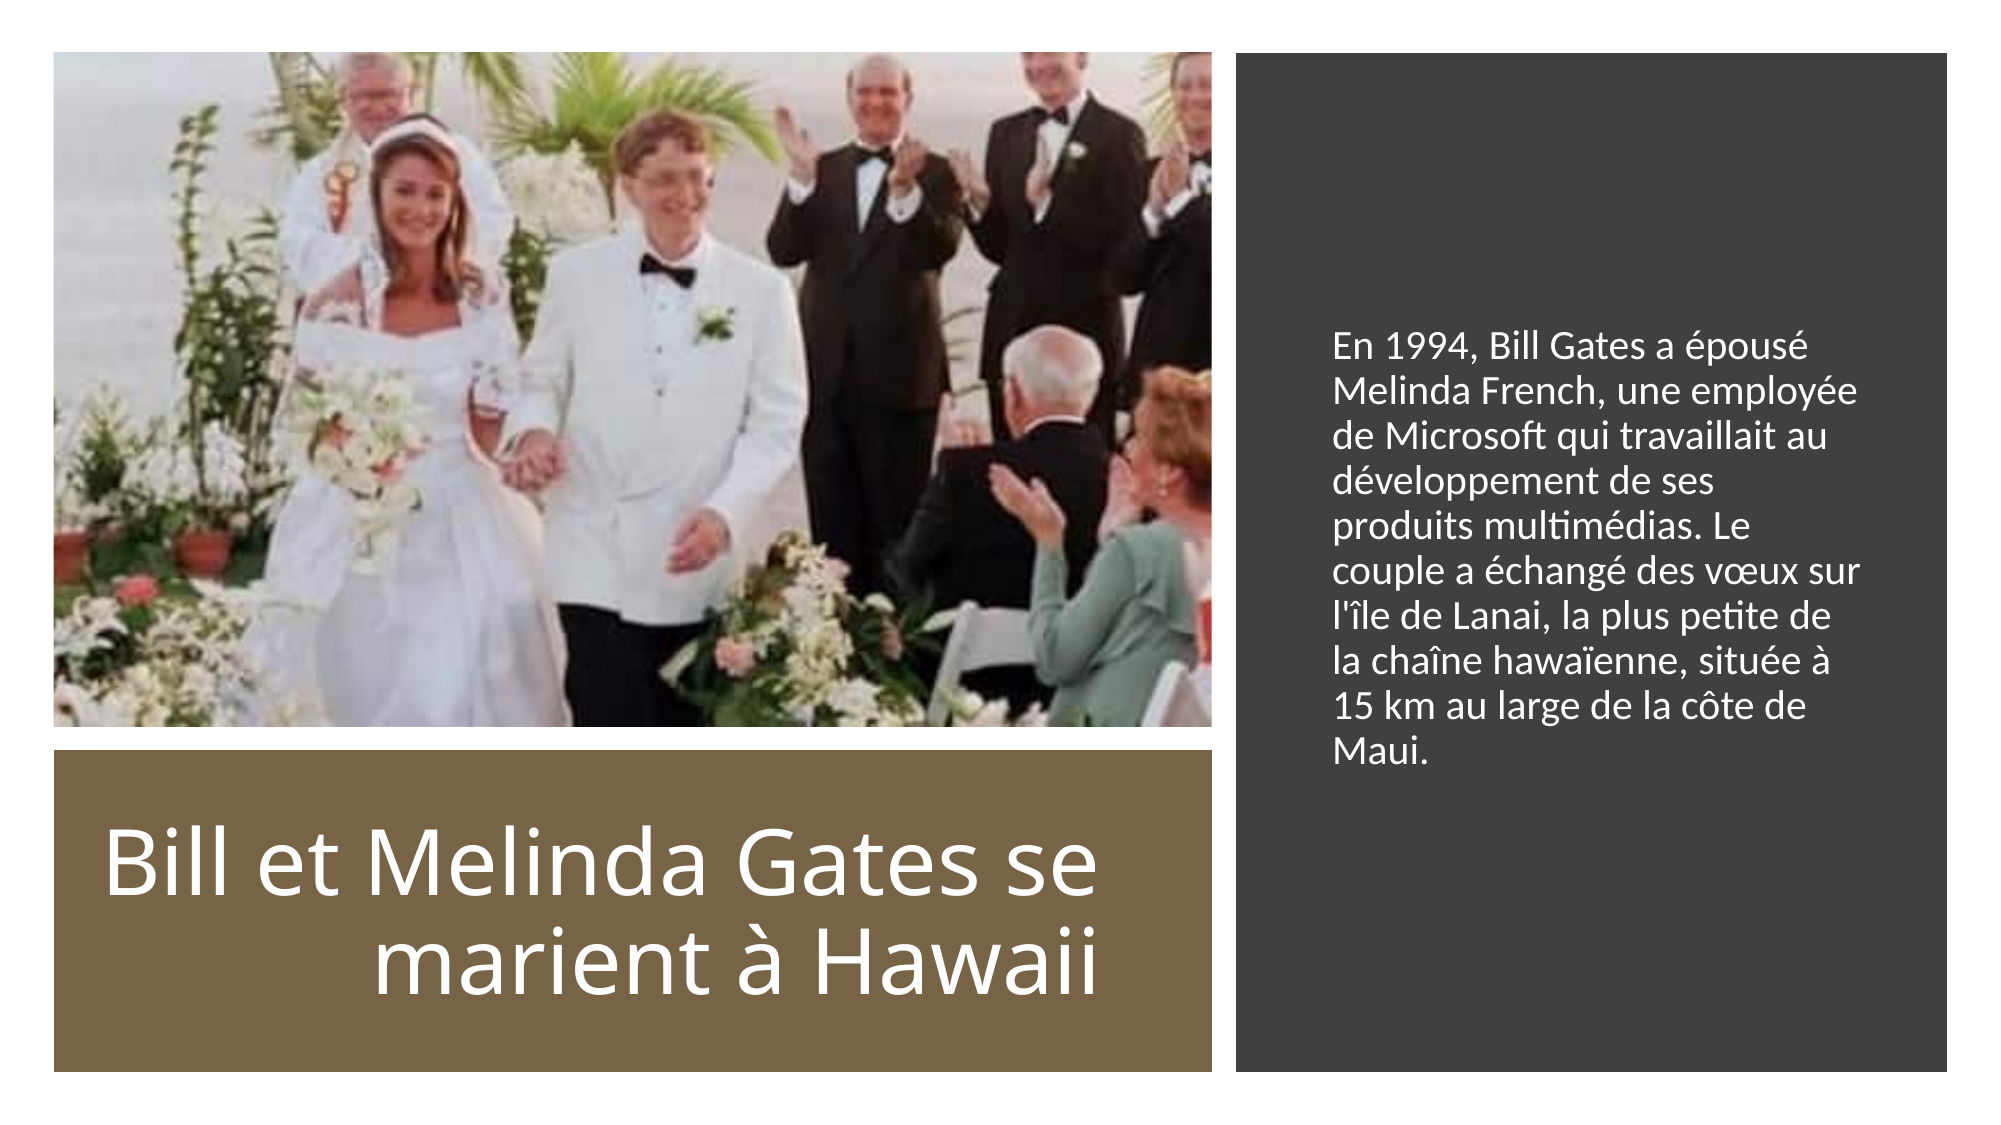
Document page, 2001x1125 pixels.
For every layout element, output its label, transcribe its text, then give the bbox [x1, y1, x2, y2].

picture [53, 52, 1212, 727]
text_box [1236, 53, 1947, 1072]
list En 1994, Bill Gates a épousé Melinda French, une employée de Microsoft qui travaillait au développement de ses produits multimédias. Le couple a échangé des vœux sur l'île de Lanai, la plus petite de la chaîne hawaïenne, située à 15 km au large de la côte de Maui. [1317, 150, 1879, 947]
title Bill et Melinda Gates se marient à Hawaii [85, 782, 1168, 1049]
text_box [54, 750, 1212, 1072]
